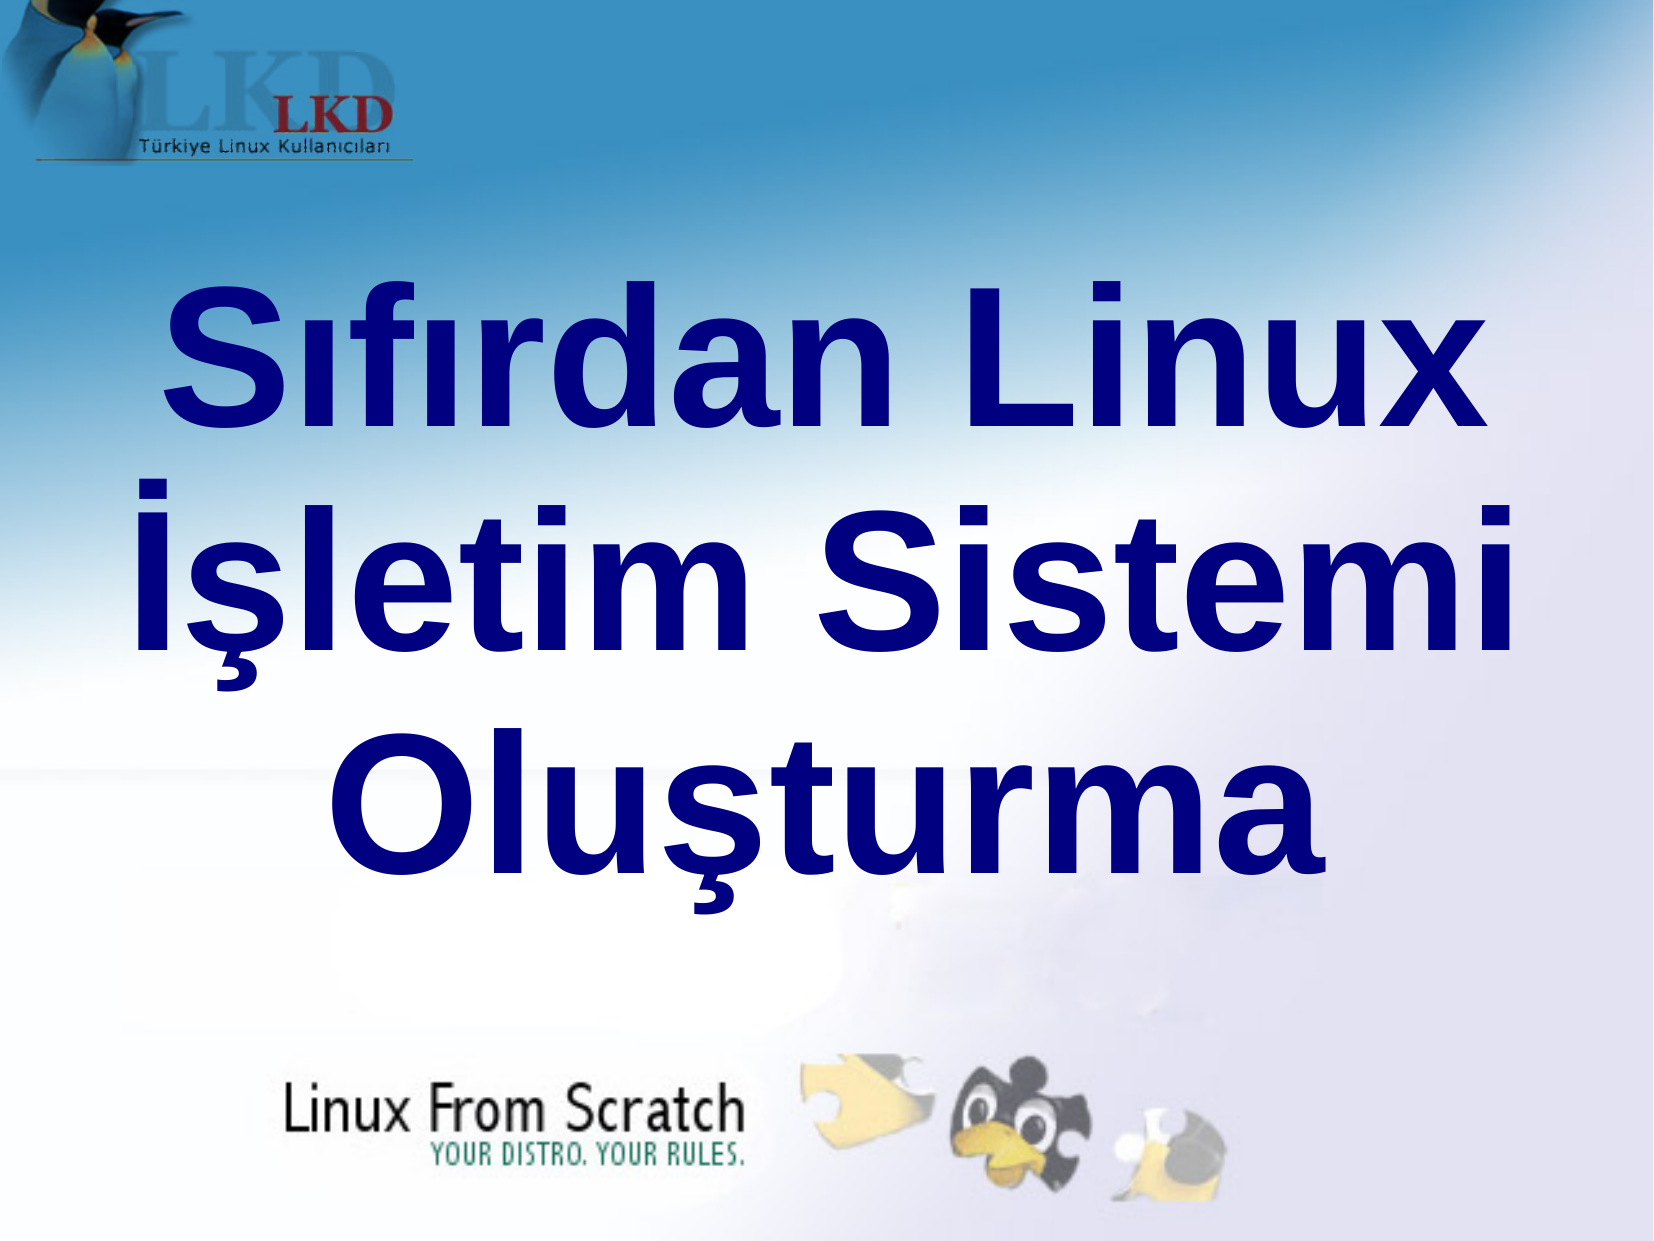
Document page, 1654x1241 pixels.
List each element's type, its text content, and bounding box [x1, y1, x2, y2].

picture [0, 0, 1654, 1241]
title Sıfırdan Linux İşletim Sistemi Oluşturma [75, 187, 1576, 976]
